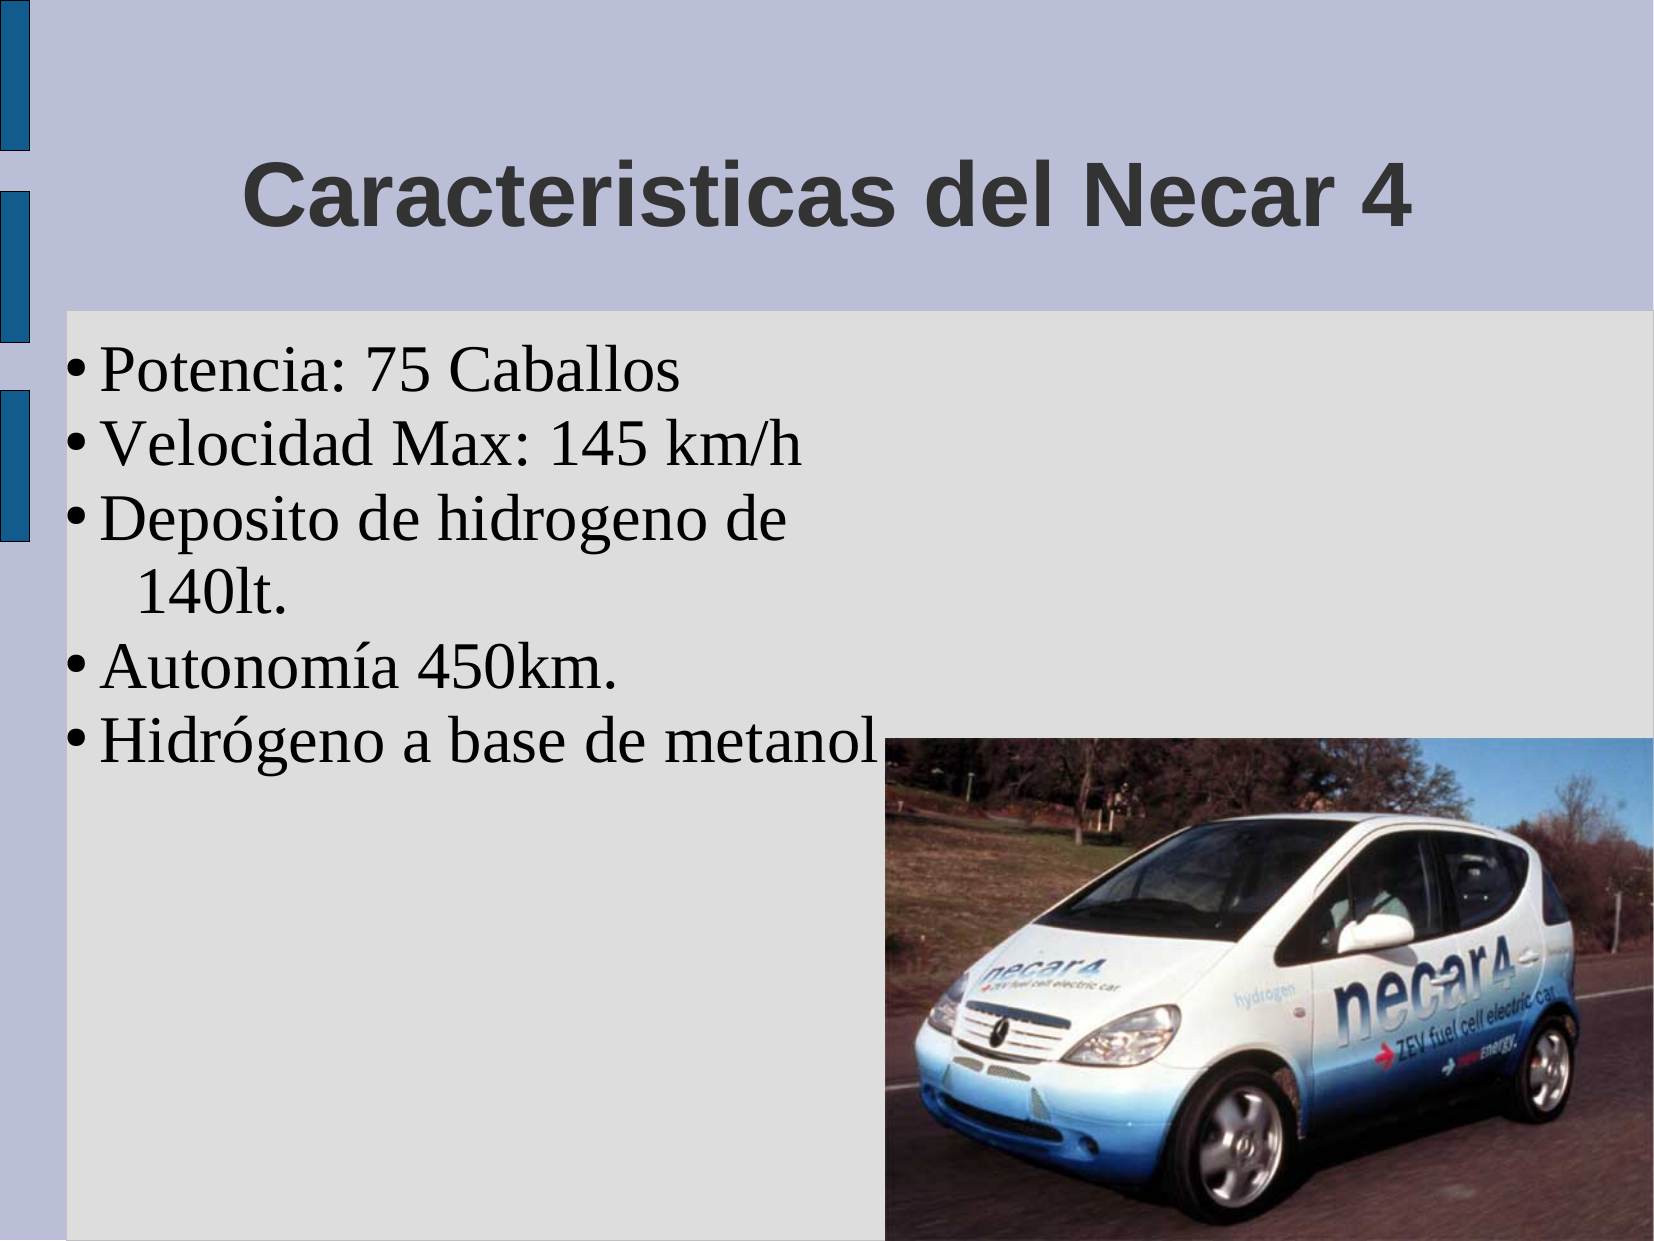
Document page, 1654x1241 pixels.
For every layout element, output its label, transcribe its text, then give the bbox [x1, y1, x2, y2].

title Caracteristicas del Necar 4 [121, 98, 1534, 291]
text_box Potencia: 75 Caballos Velocidad Max: 145 km/h Deposito de hidrogeno de 140lt. Autonomía 450km. Hidrógeno a base de metanol [64, 216, 916, 768]
picture [885, 738, 1654, 1241]
